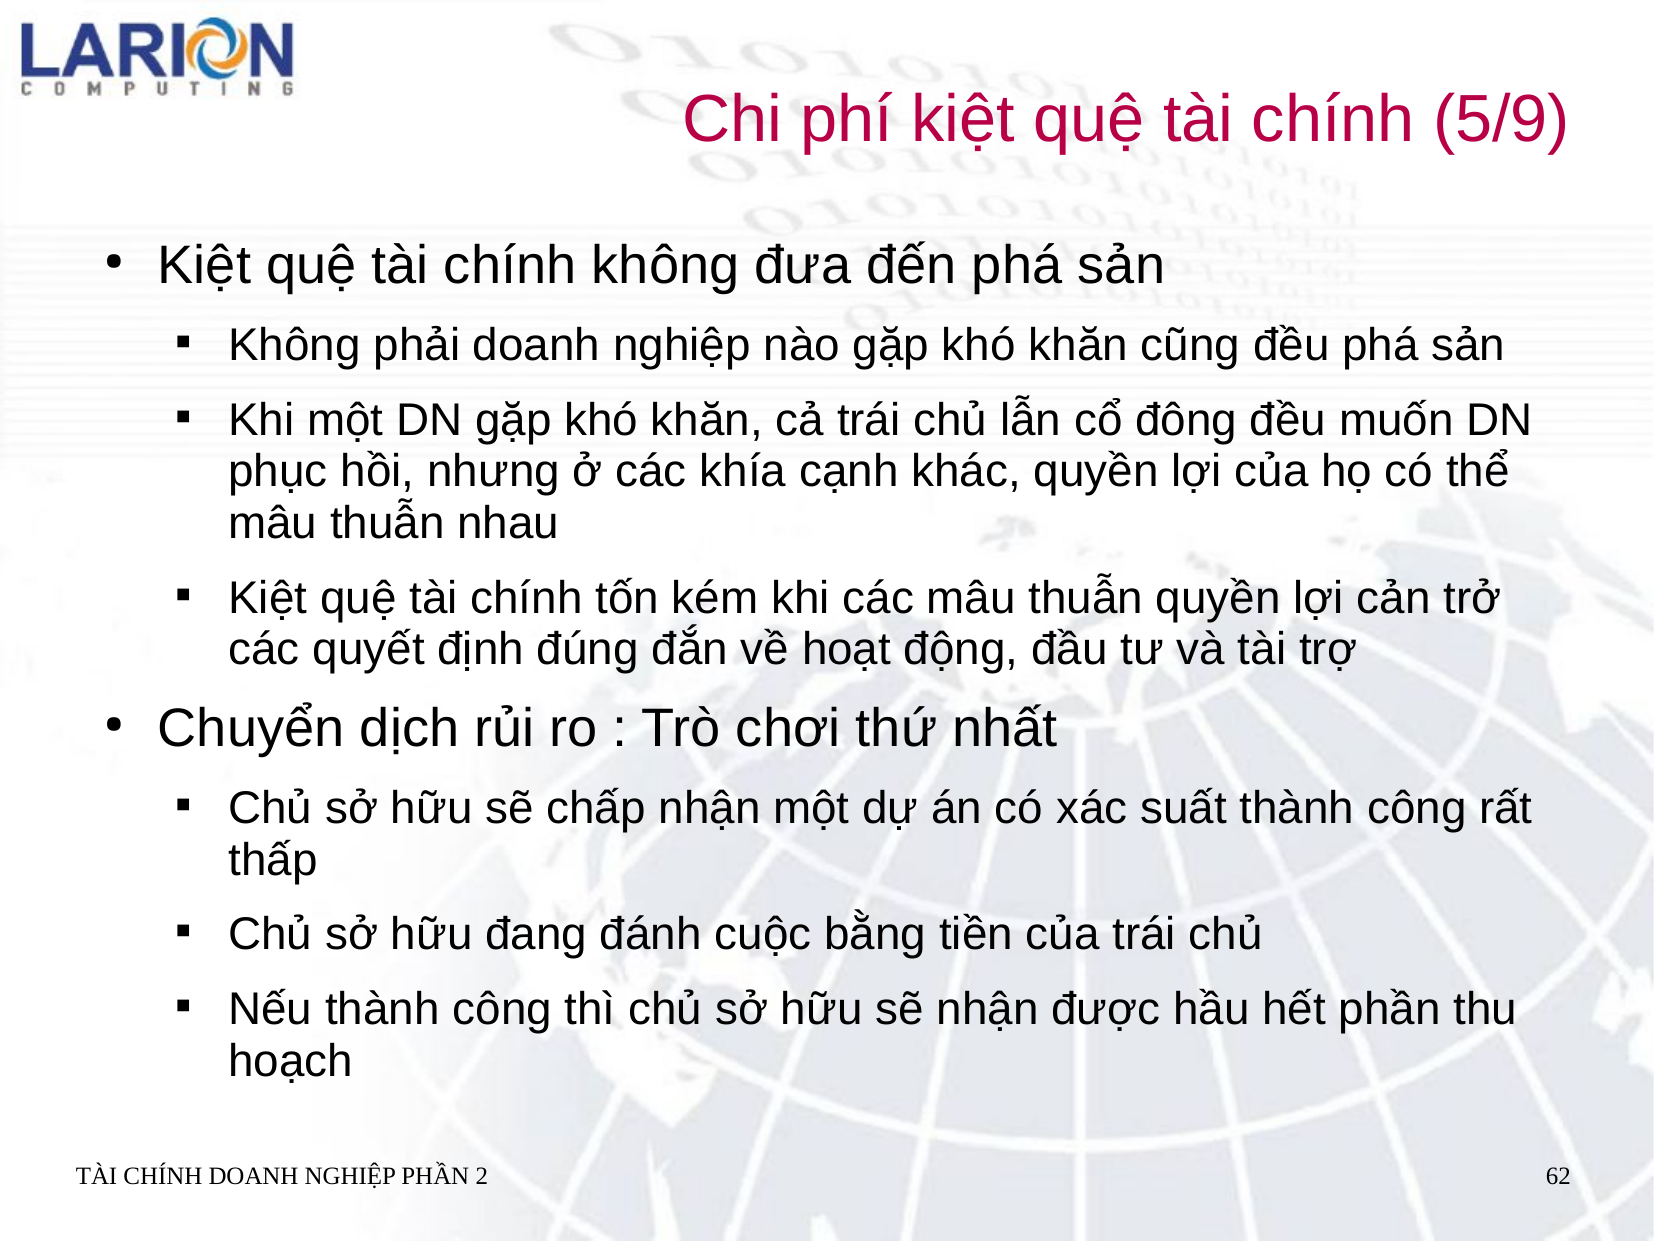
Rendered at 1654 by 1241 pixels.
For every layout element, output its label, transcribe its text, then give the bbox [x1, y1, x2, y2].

picture [0, 0, 1654, 1241]
title Chi phí kiệt quệ tài chính (5/9) [300, 49, 1571, 188]
list Kiệt quệ tài chính không đưa đến phá sản Không phải doanh nghiệp nào gặp khó khăn cũng đều phá sản Khi một DN gặp khó khăn, cả trái chủ lẫn cổ đông đều muốn DN phục hồi, nhưng ở các khía cạnh khác, quyền lợi của họ có thể mâu thuẫn nhau Kiệt quệ tài chính tốn kém khi các mâu thuẫn quyền lợi cản trở các quyết định đúng đắn về hoạt động, đầu tư và tài trợ Chuyển dịch rủi ro : Trò chơi thứ nhất Chủ sở hữu sẽ chấp nhận một dự án có xác suất thành công rất thấp Chủ sở hữu đang đánh cuộc bằng tiền của trái chủ Nếu thành công thì chủ sở hữu sẽ nhận được hầu hết phần thu hoạch [86, 234, 1576, 1149]
